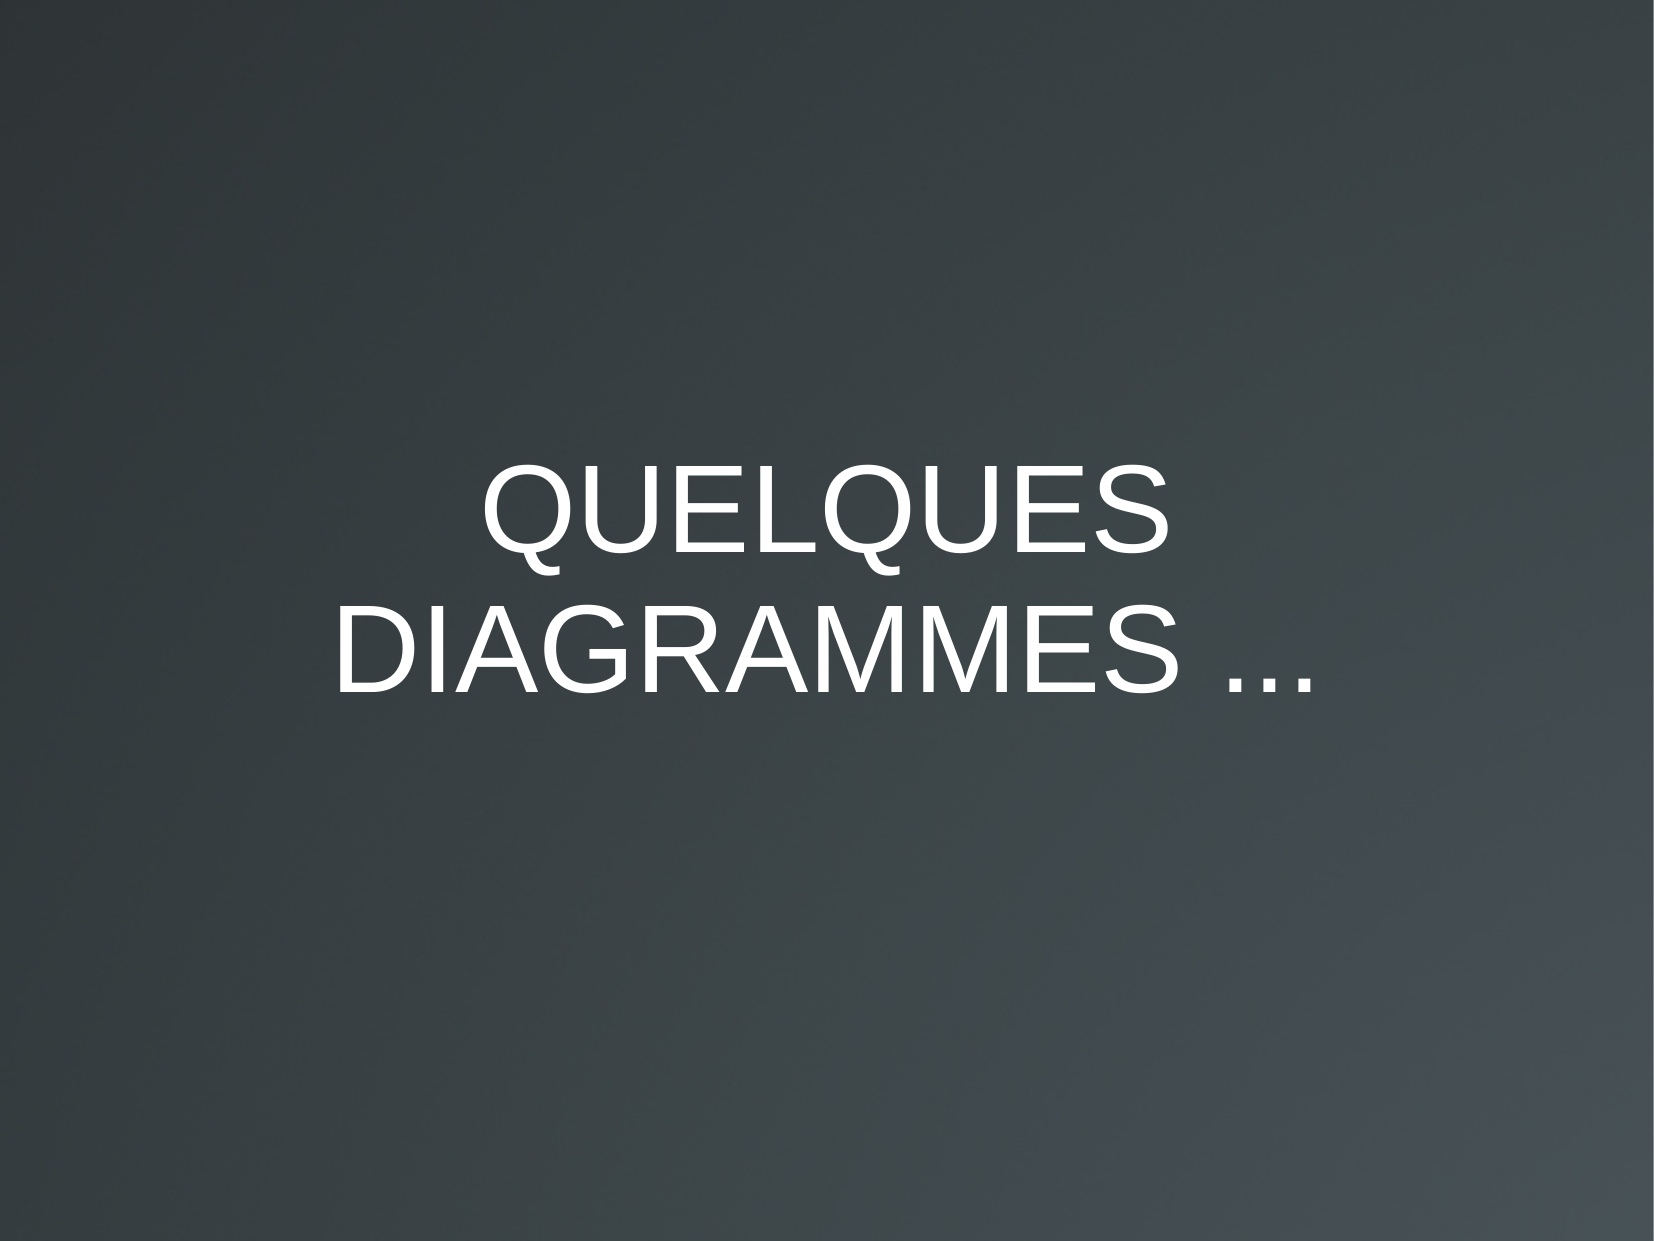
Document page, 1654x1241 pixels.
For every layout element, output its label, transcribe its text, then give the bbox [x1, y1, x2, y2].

subtitle QUELQUES DIAGRAMMES ... [82, 49, 1571, 1109]
picture [0, 0, 1654, 1241]
